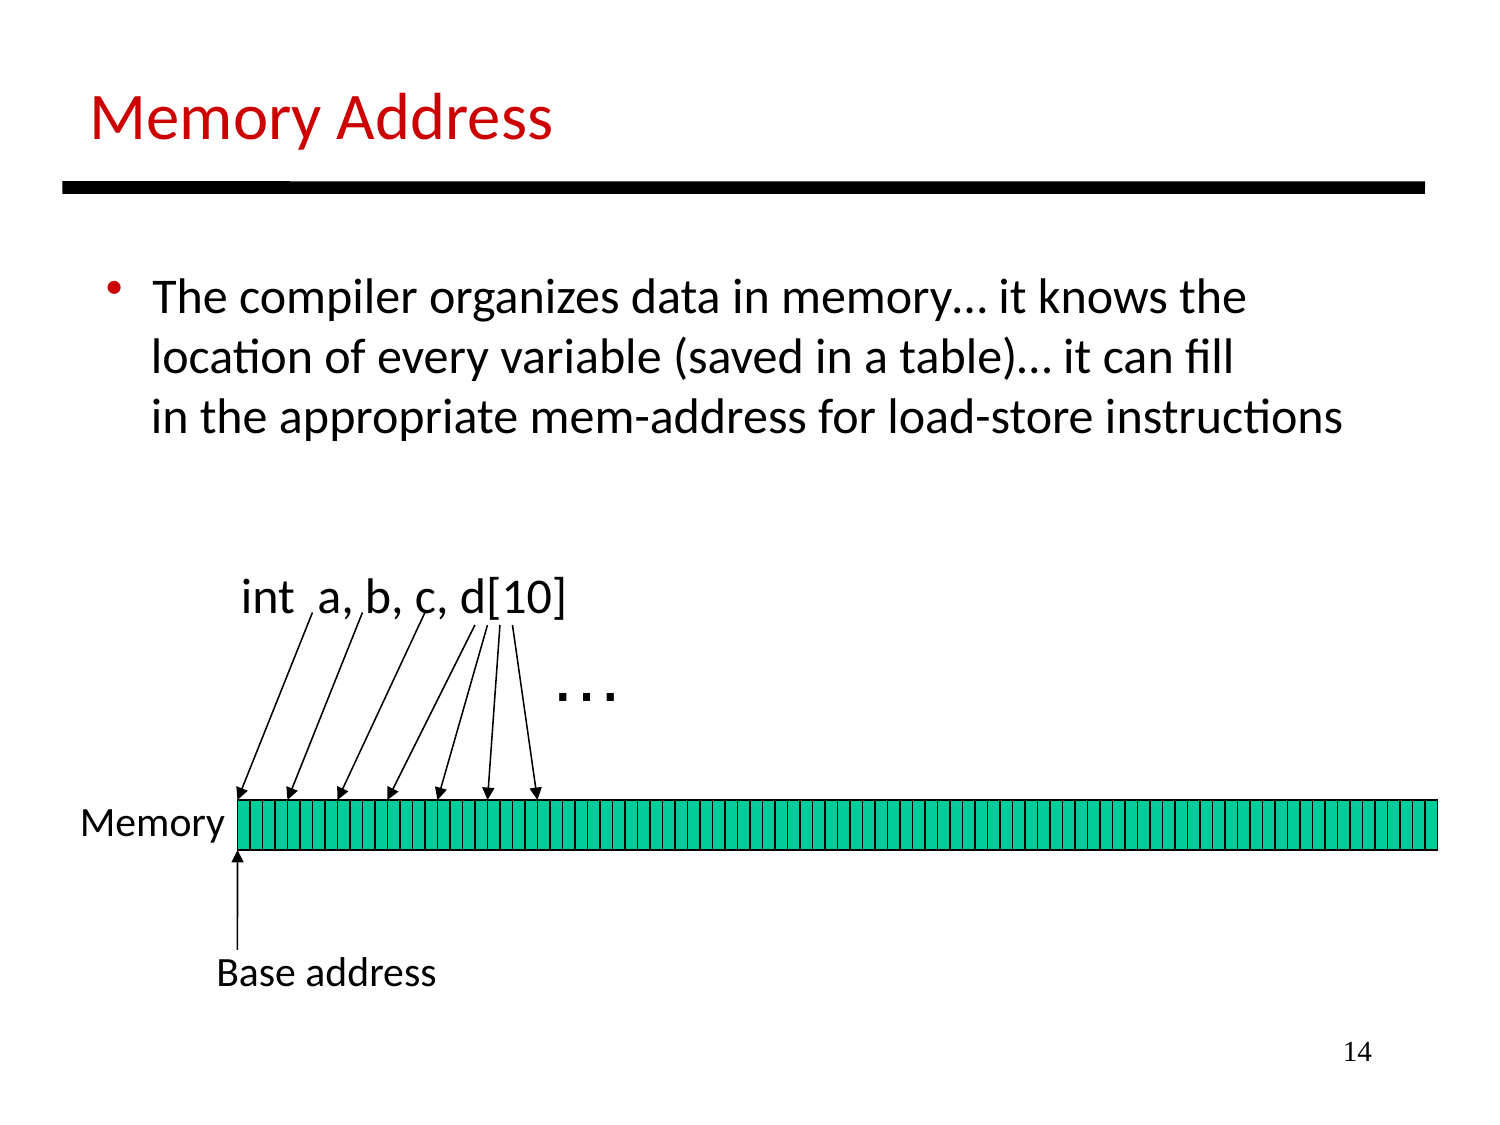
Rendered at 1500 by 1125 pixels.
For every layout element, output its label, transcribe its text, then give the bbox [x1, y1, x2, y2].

slide_number <number> [1074, 1025, 1388, 1100]
text_box Memory [65, 787, 241, 853]
text_box Memory Address [74, 65, 569, 160]
text_box … [535, 619, 640, 725]
text_box The compiler organizes data in memory… it knows the location of every variable (saved in a table)… it can fill in the appropriate mem-address for load-store instructions int a, b, c, d[10] [91, 256, 1359, 632]
text_box Base address [201, 937, 452, 1003]
